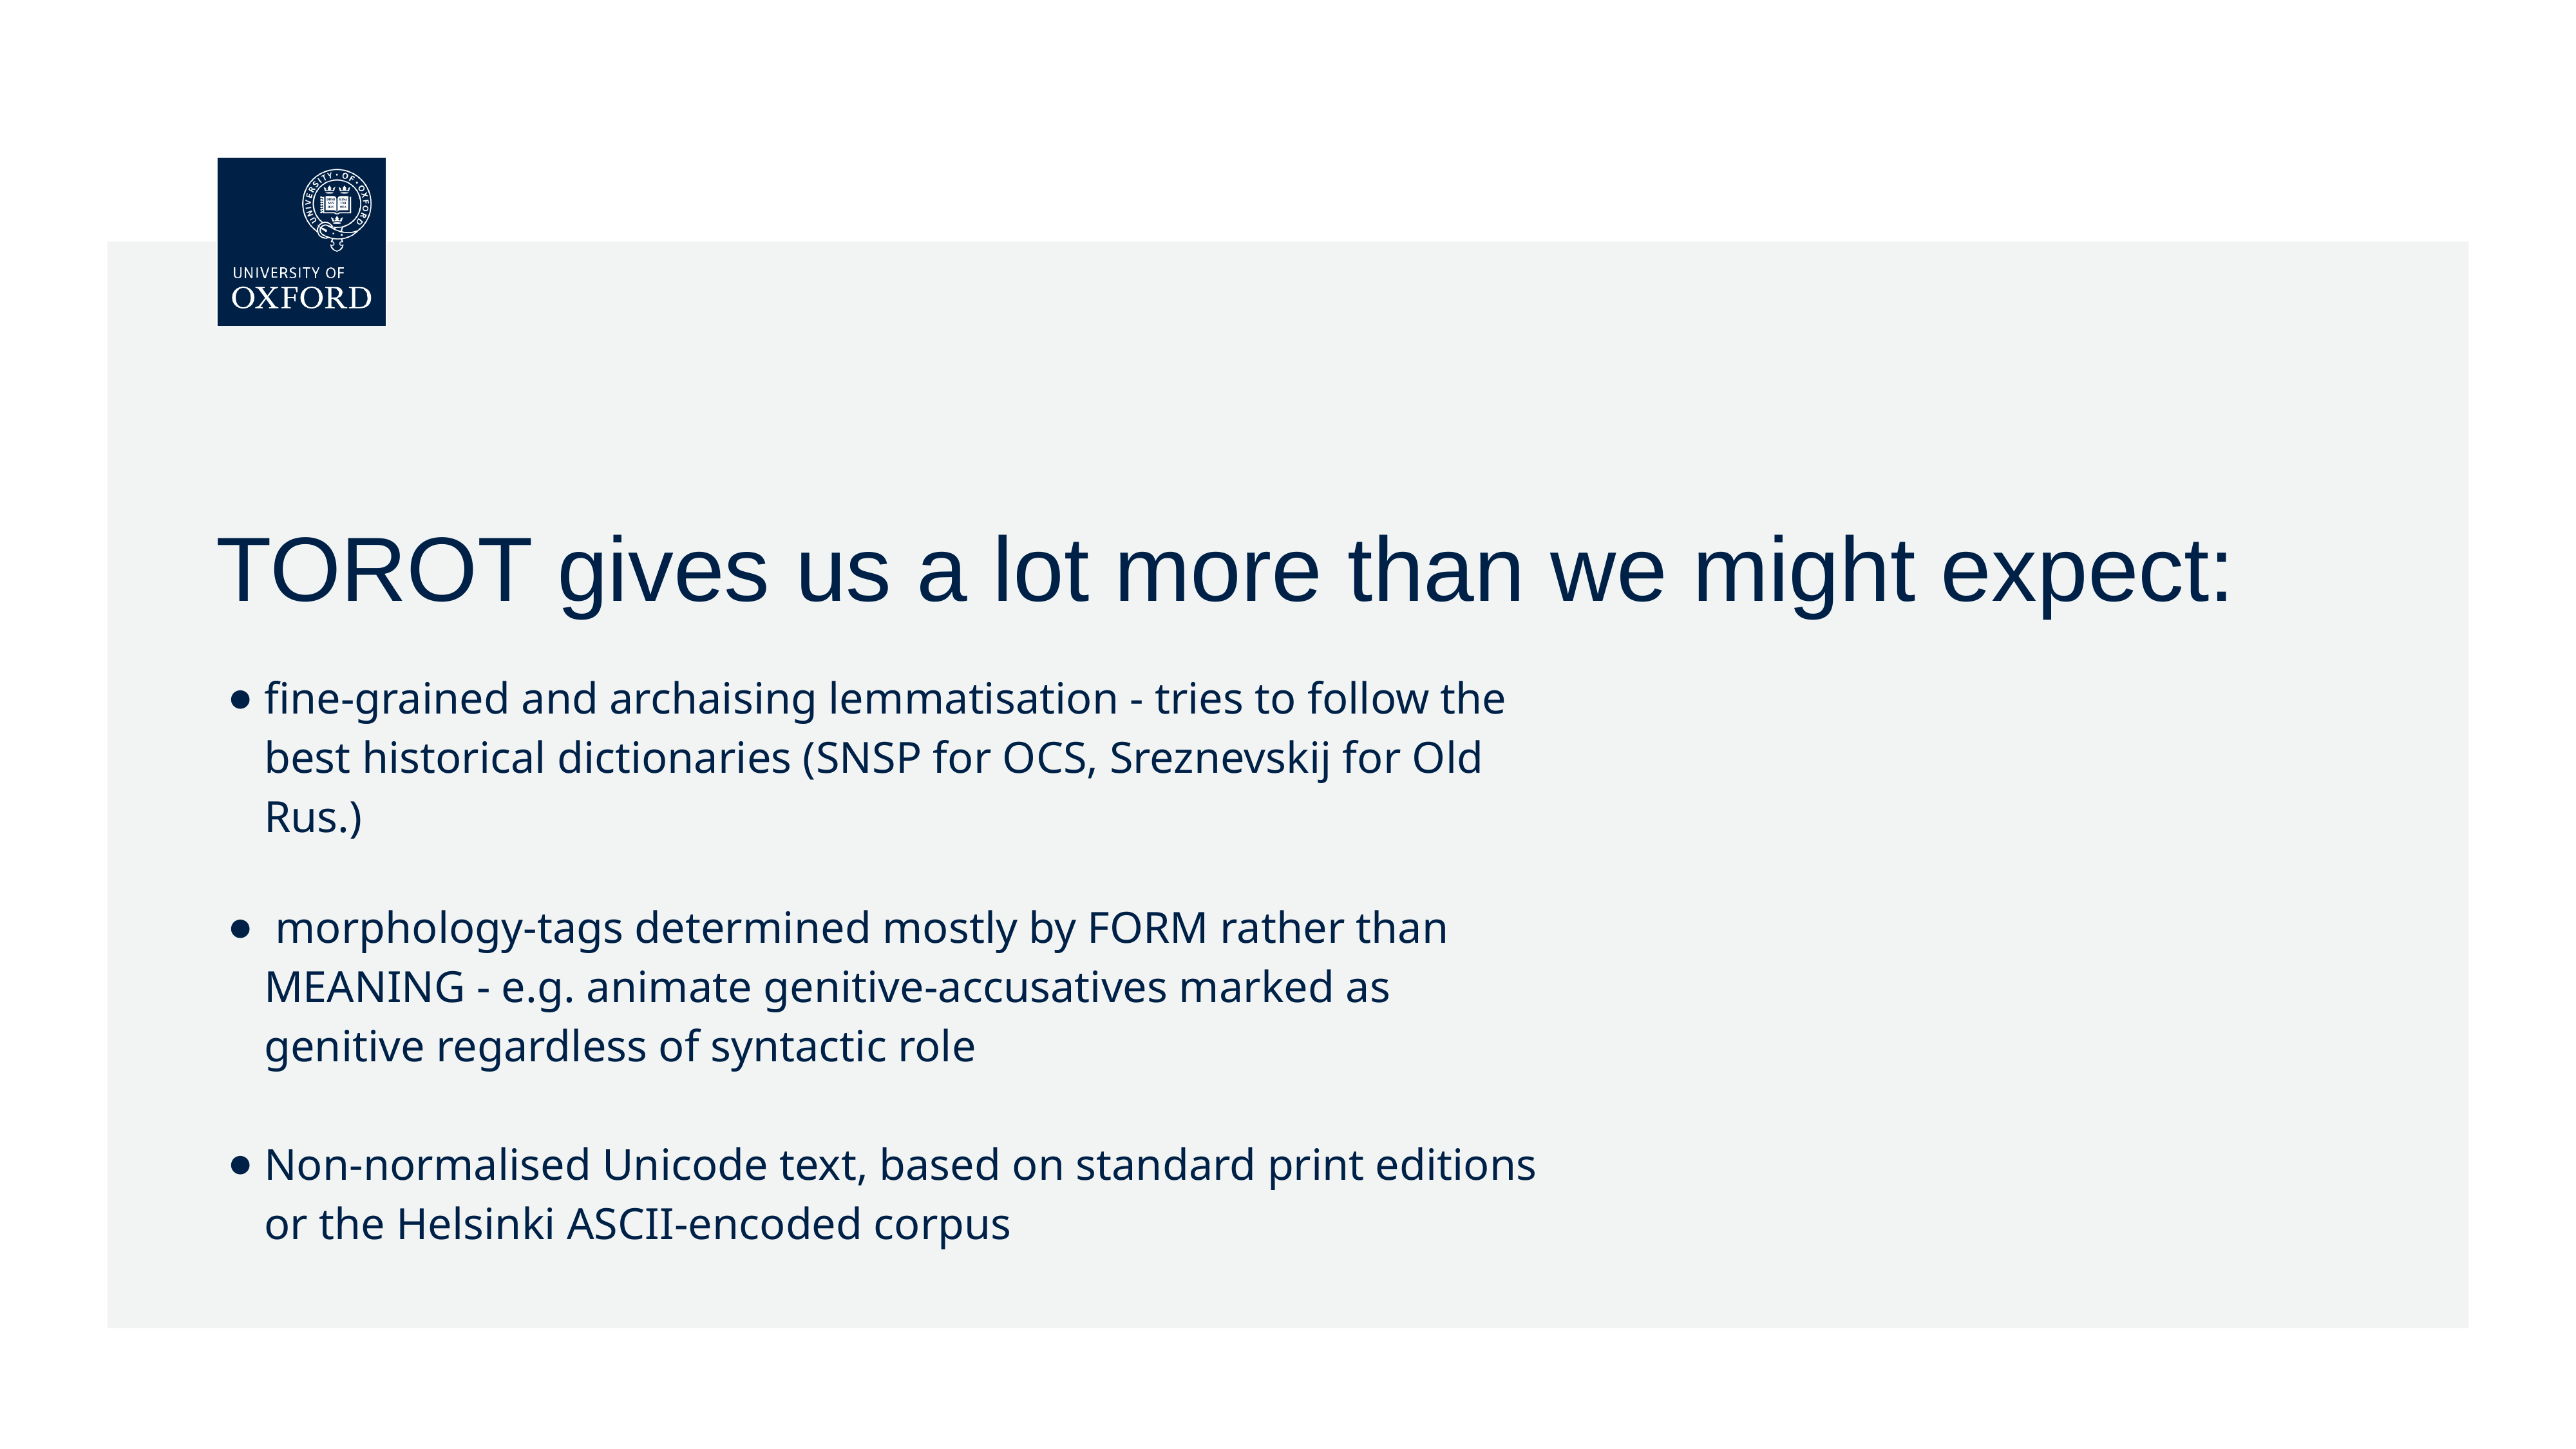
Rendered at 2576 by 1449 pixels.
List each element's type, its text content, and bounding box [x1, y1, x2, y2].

title TOROT gives us a lot more than we might expect: [216, 370, 2279, 620]
picture [245, 267, 252, 278]
picture [280, 267, 288, 278]
list fine-grained and archaising lemmatisation - tries to follow the best historical dictionaries (SNSP for OCS, Sreznevskij for Old Rus.) morphology-tags determined mostly by FORM rather than MEANING - e.g. animate genitive-accusatives marked as genitive regardless of syntactic role Non-normalised Unicode text, based on standard print editions or the Helsinki ASCII-encoded corpus [216, 663, 1557, 1329]
picture [303, 267, 319, 278]
picture [260, 267, 269, 278]
picture [326, 267, 336, 278]
picture [234, 267, 242, 278]
picture [289, 267, 296, 278]
picture [302, 169, 372, 252]
picture [338, 267, 344, 278]
